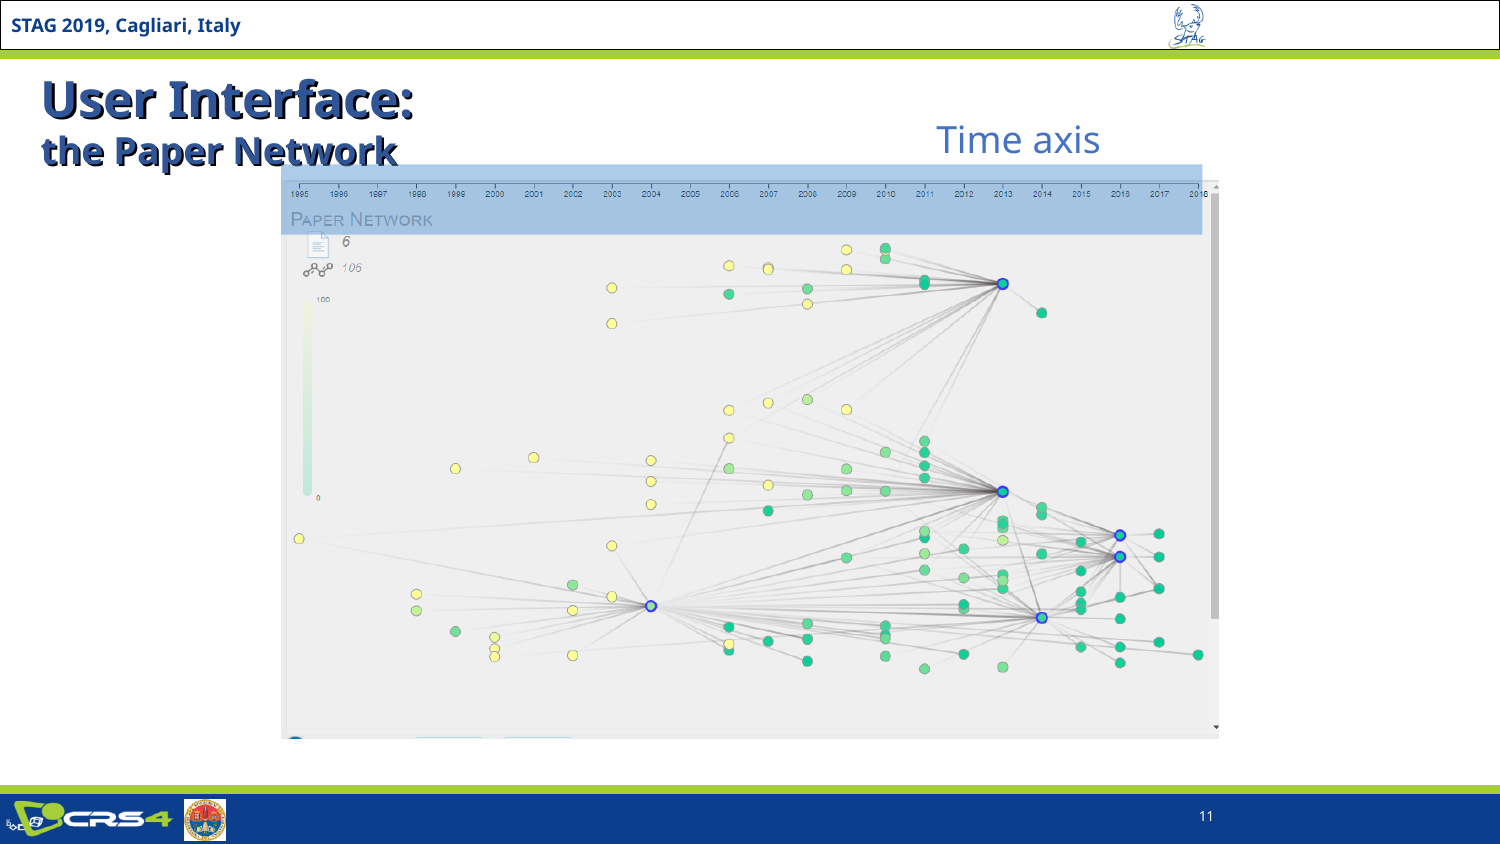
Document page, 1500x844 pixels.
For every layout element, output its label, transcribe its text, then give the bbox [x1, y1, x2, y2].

text_box [1187, 802, 1500, 831]
title User Interface: the Paper Network [29, 58, 1471, 181]
picture [281, 180, 1219, 739]
text_box Time axis [921, 108, 1219, 170]
text_box [281, 164, 1203, 208]
